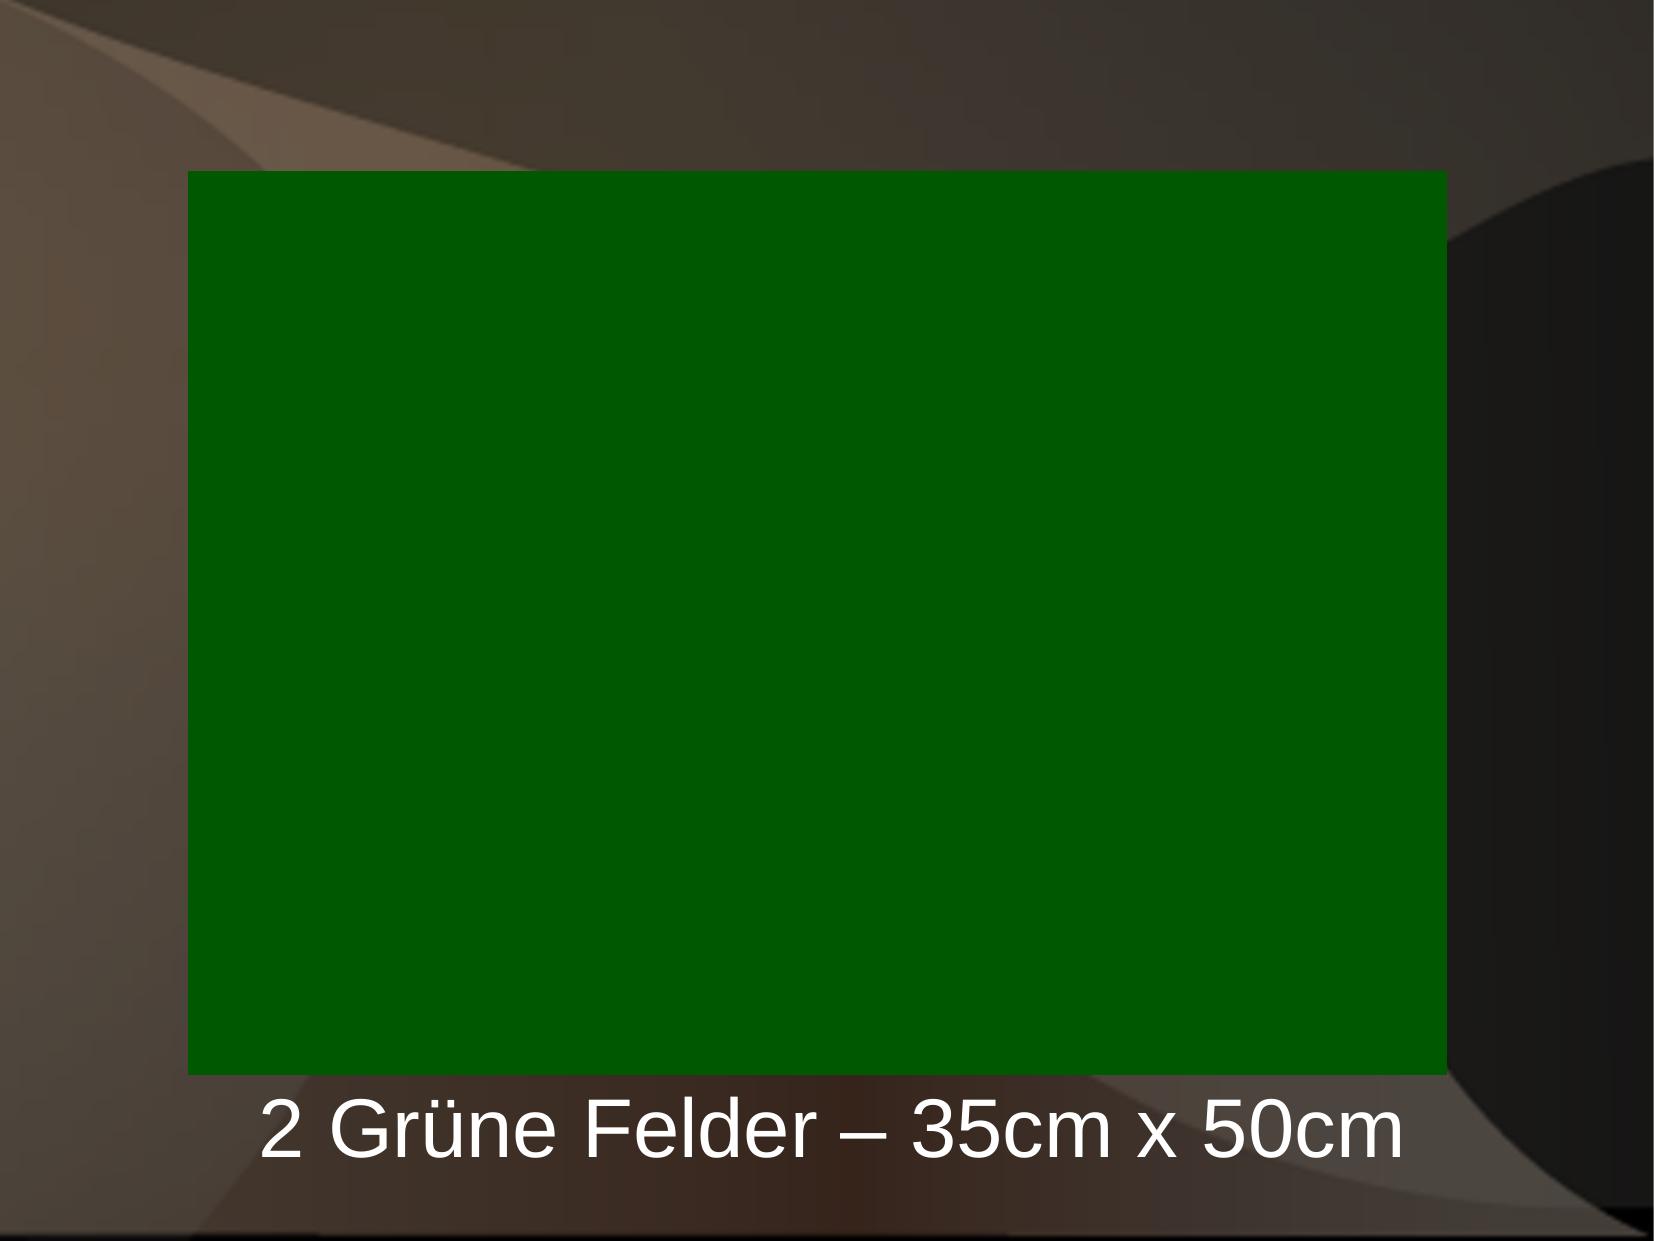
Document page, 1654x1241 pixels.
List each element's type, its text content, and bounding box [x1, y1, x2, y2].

picture [0, 0, 1654, 1241]
text_box 2 Grüne Felder – 35cm x 50cm [11, 1074, 1654, 1219]
